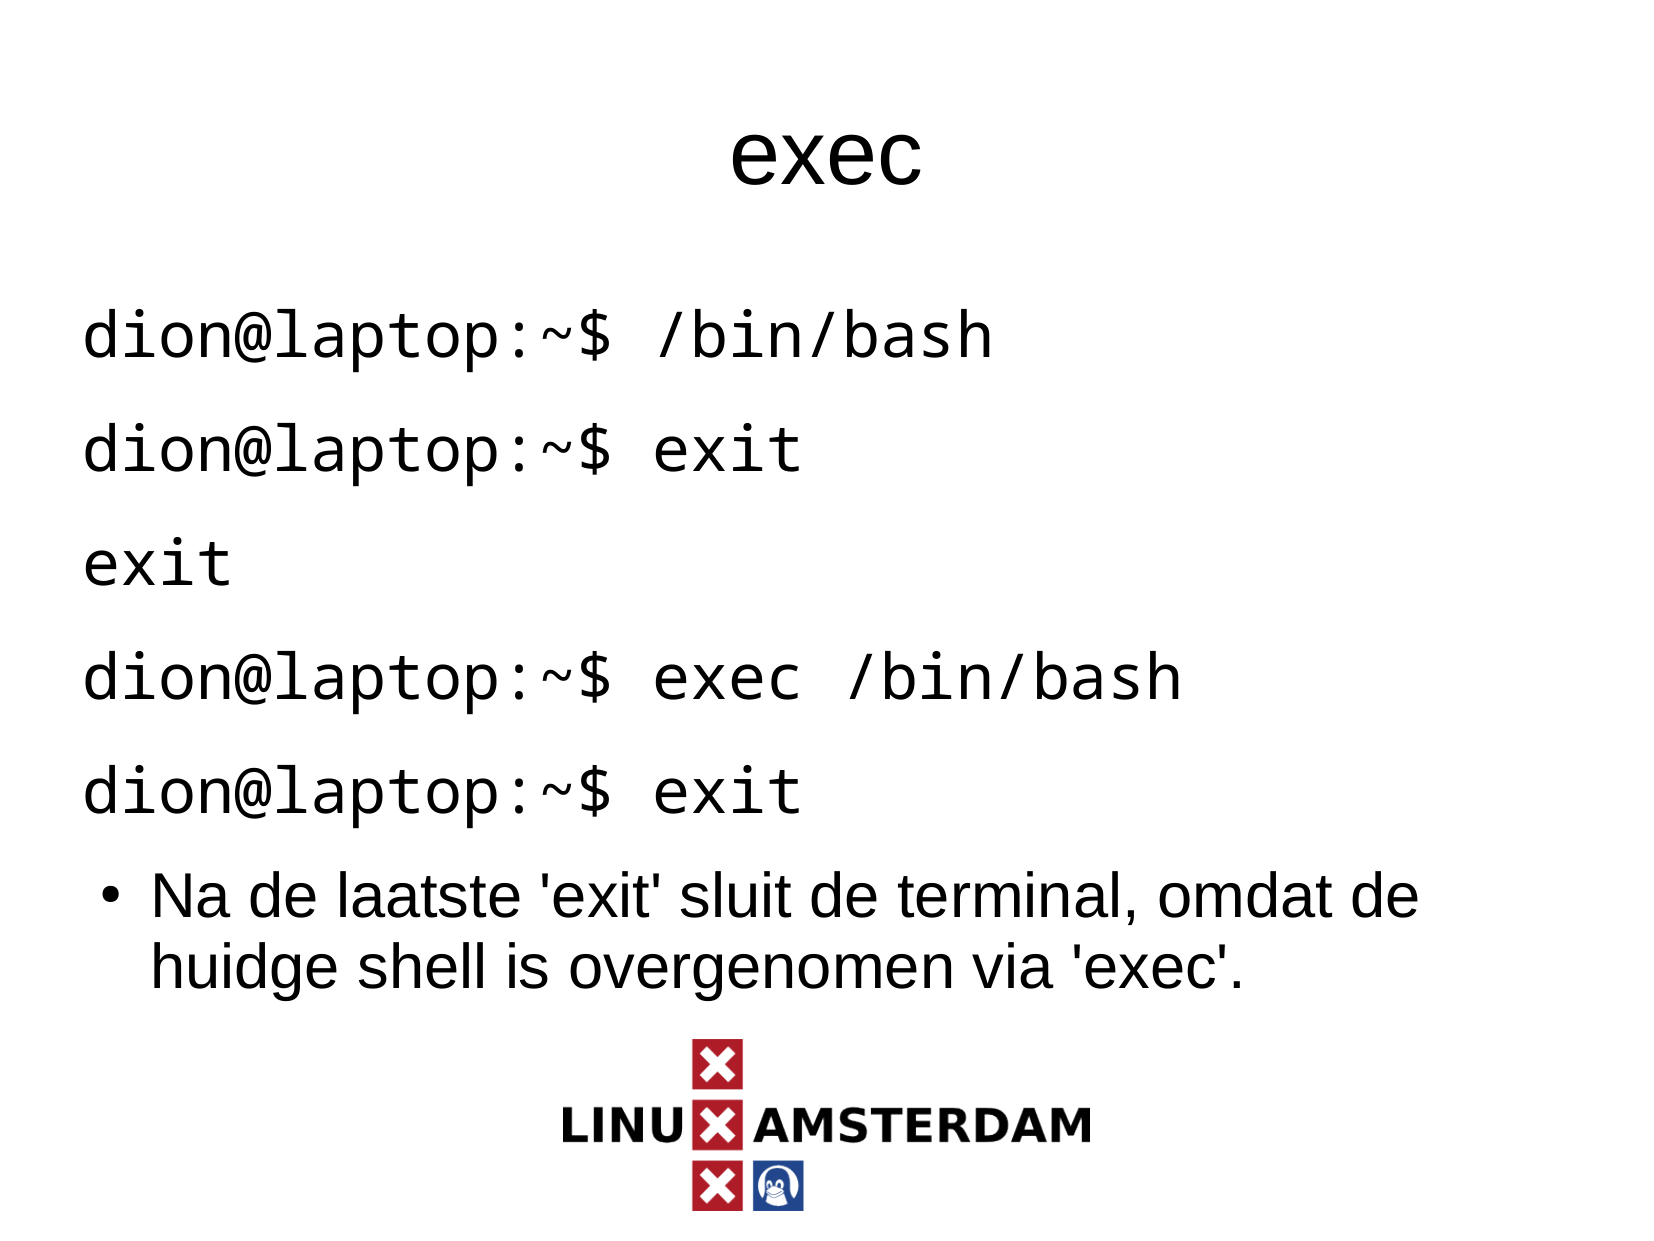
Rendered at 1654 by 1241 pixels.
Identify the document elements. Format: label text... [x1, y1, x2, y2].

title exec [82, 49, 1571, 257]
list dion@laptop:~$ /bin/bash dion@laptop:~$ exit exit dion@laptop:~$ exec /bin/bash dion@laptop:~$ exit Na de laatste 'exit' sluit de terminal, omdat de huidge shell is overgenomen via 'exec'. [82, 290, 1571, 1010]
picture [563, 1039, 1090, 1211]
